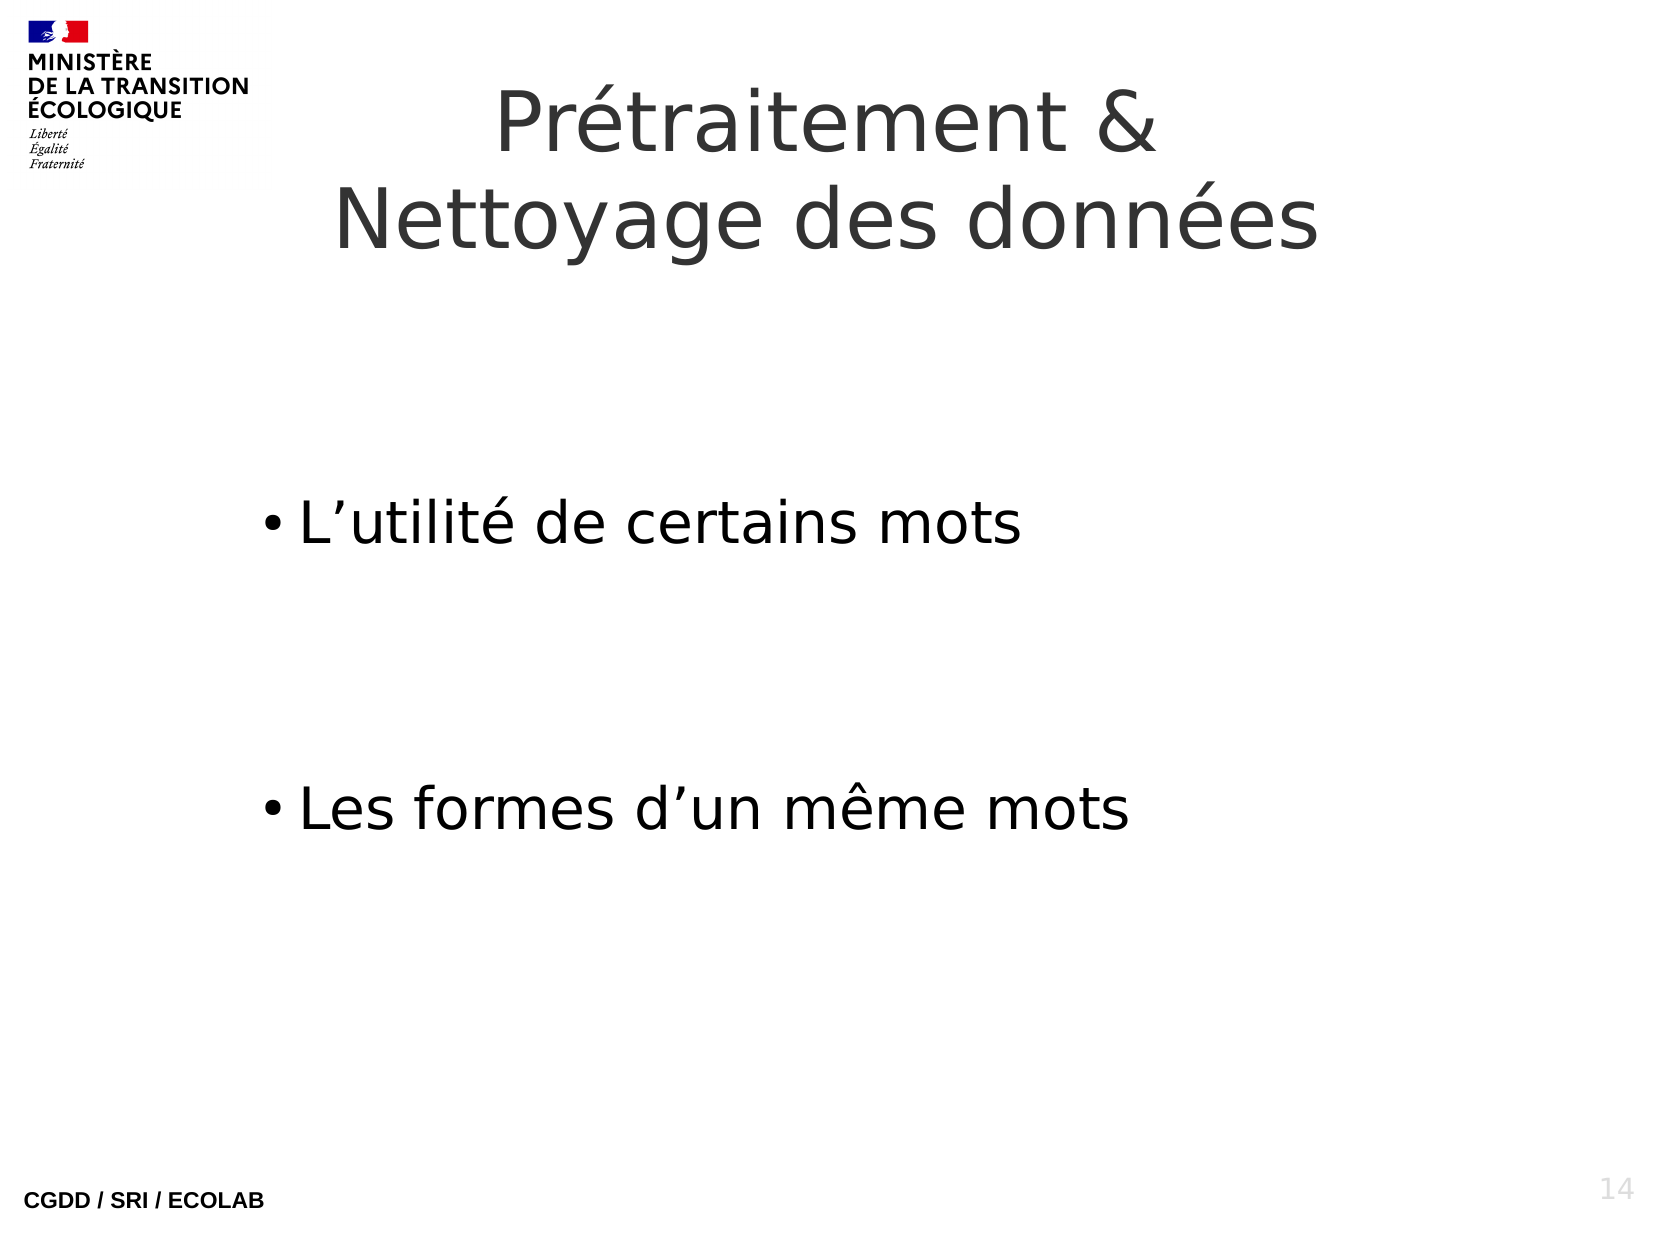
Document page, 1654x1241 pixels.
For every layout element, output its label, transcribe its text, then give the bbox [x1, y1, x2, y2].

picture [7, 0, 272, 190]
text_box L’utilité de certains mots Les formes d’un même mots [248, 482, 1394, 851]
title Prétraitement & Nettoyage des données [114, 73, 1539, 271]
